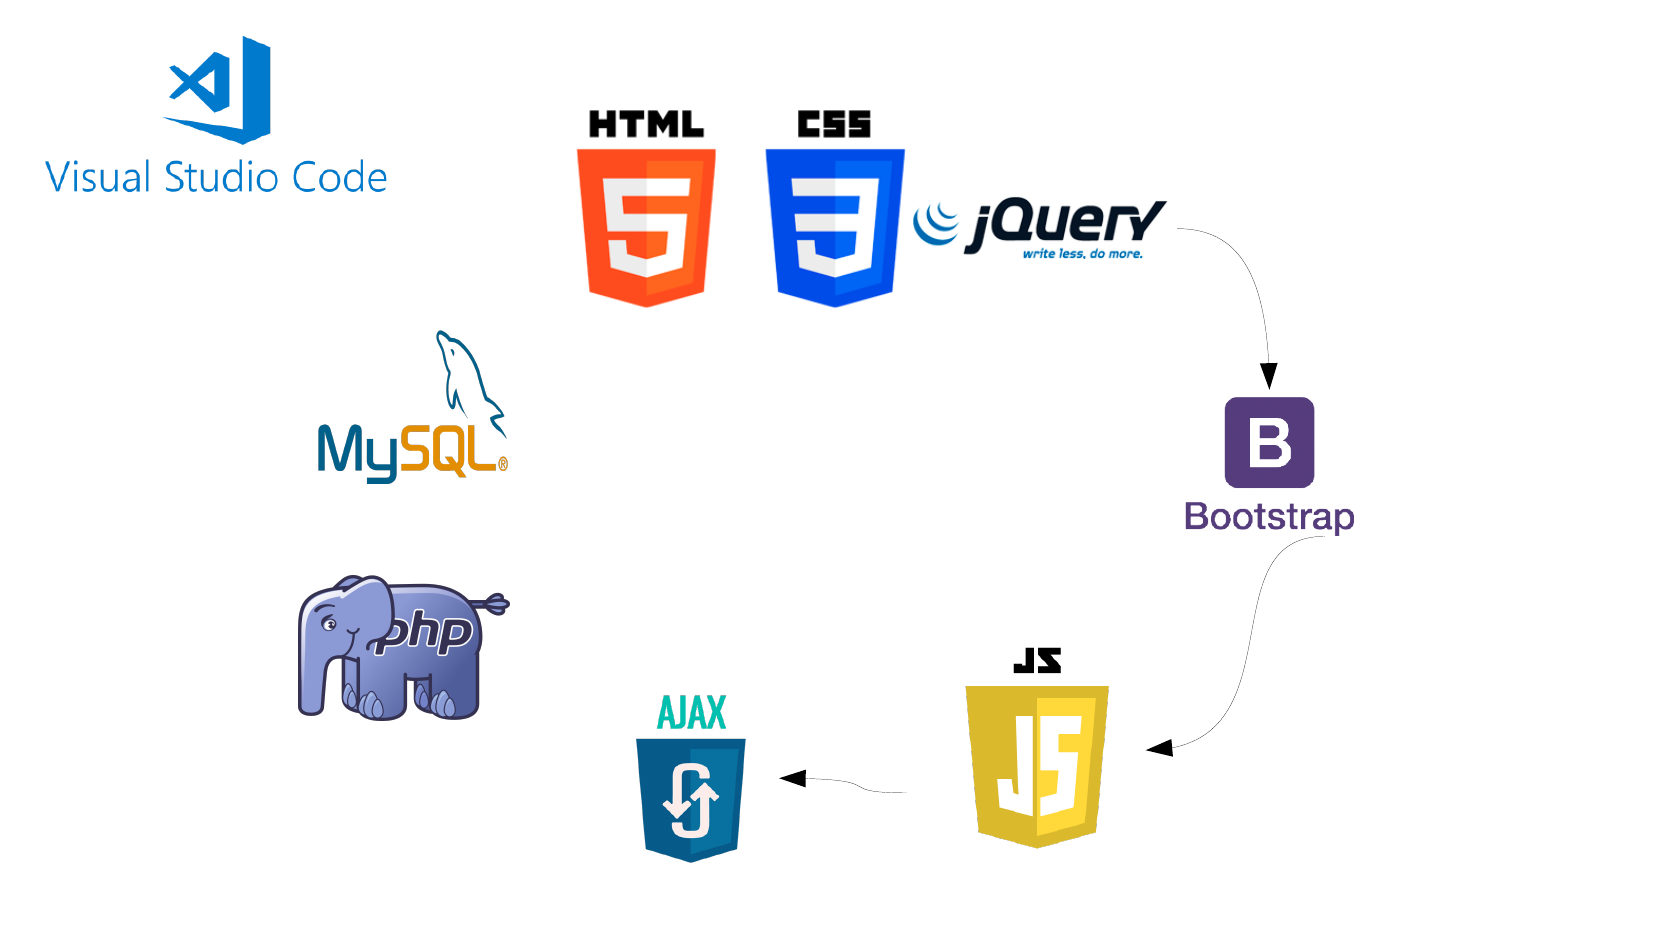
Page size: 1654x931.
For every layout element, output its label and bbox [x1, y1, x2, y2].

picture [928, 614, 1146, 886]
picture [566, 70, 1178, 387]
picture [17, 14, 414, 213]
picture [1177, 389, 1362, 544]
picture [298, 575, 510, 721]
picture [318, 330, 508, 484]
picture [602, 694, 780, 863]
